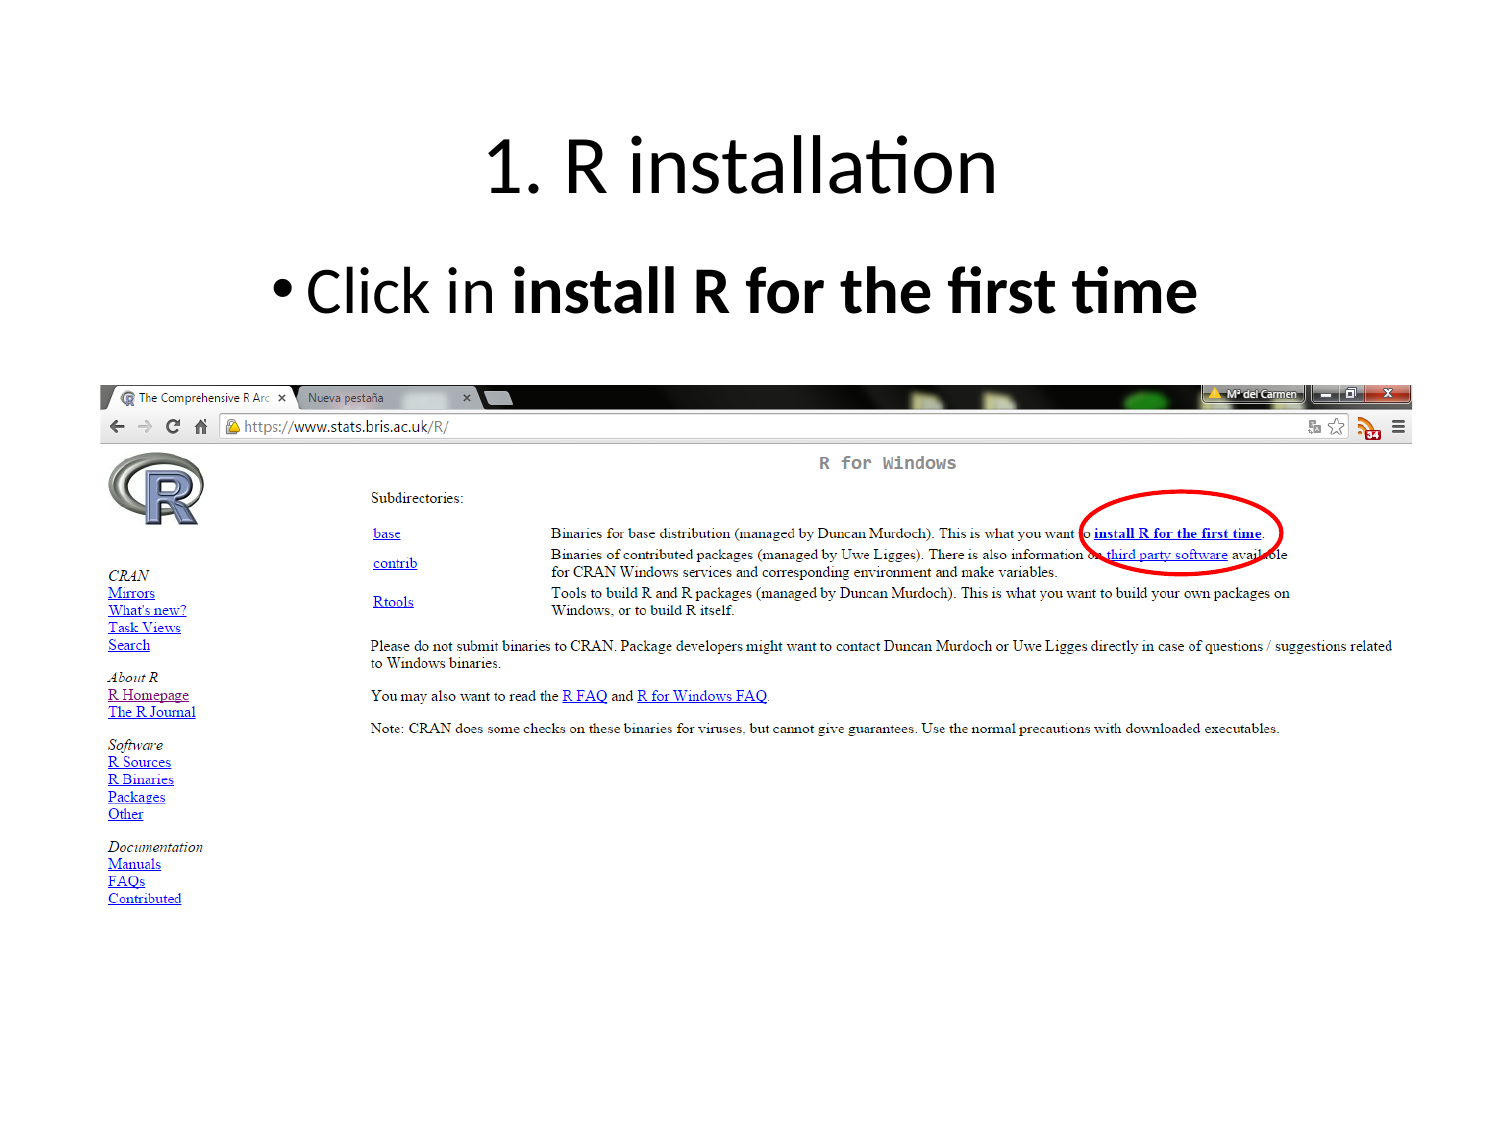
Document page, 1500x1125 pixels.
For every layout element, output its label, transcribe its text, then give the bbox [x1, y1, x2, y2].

picture [100, 385, 1413, 1083]
title Click in install R for the first time [82, 254, 1388, 408]
text_box 1. R installation [74, 66, 1425, 254]
